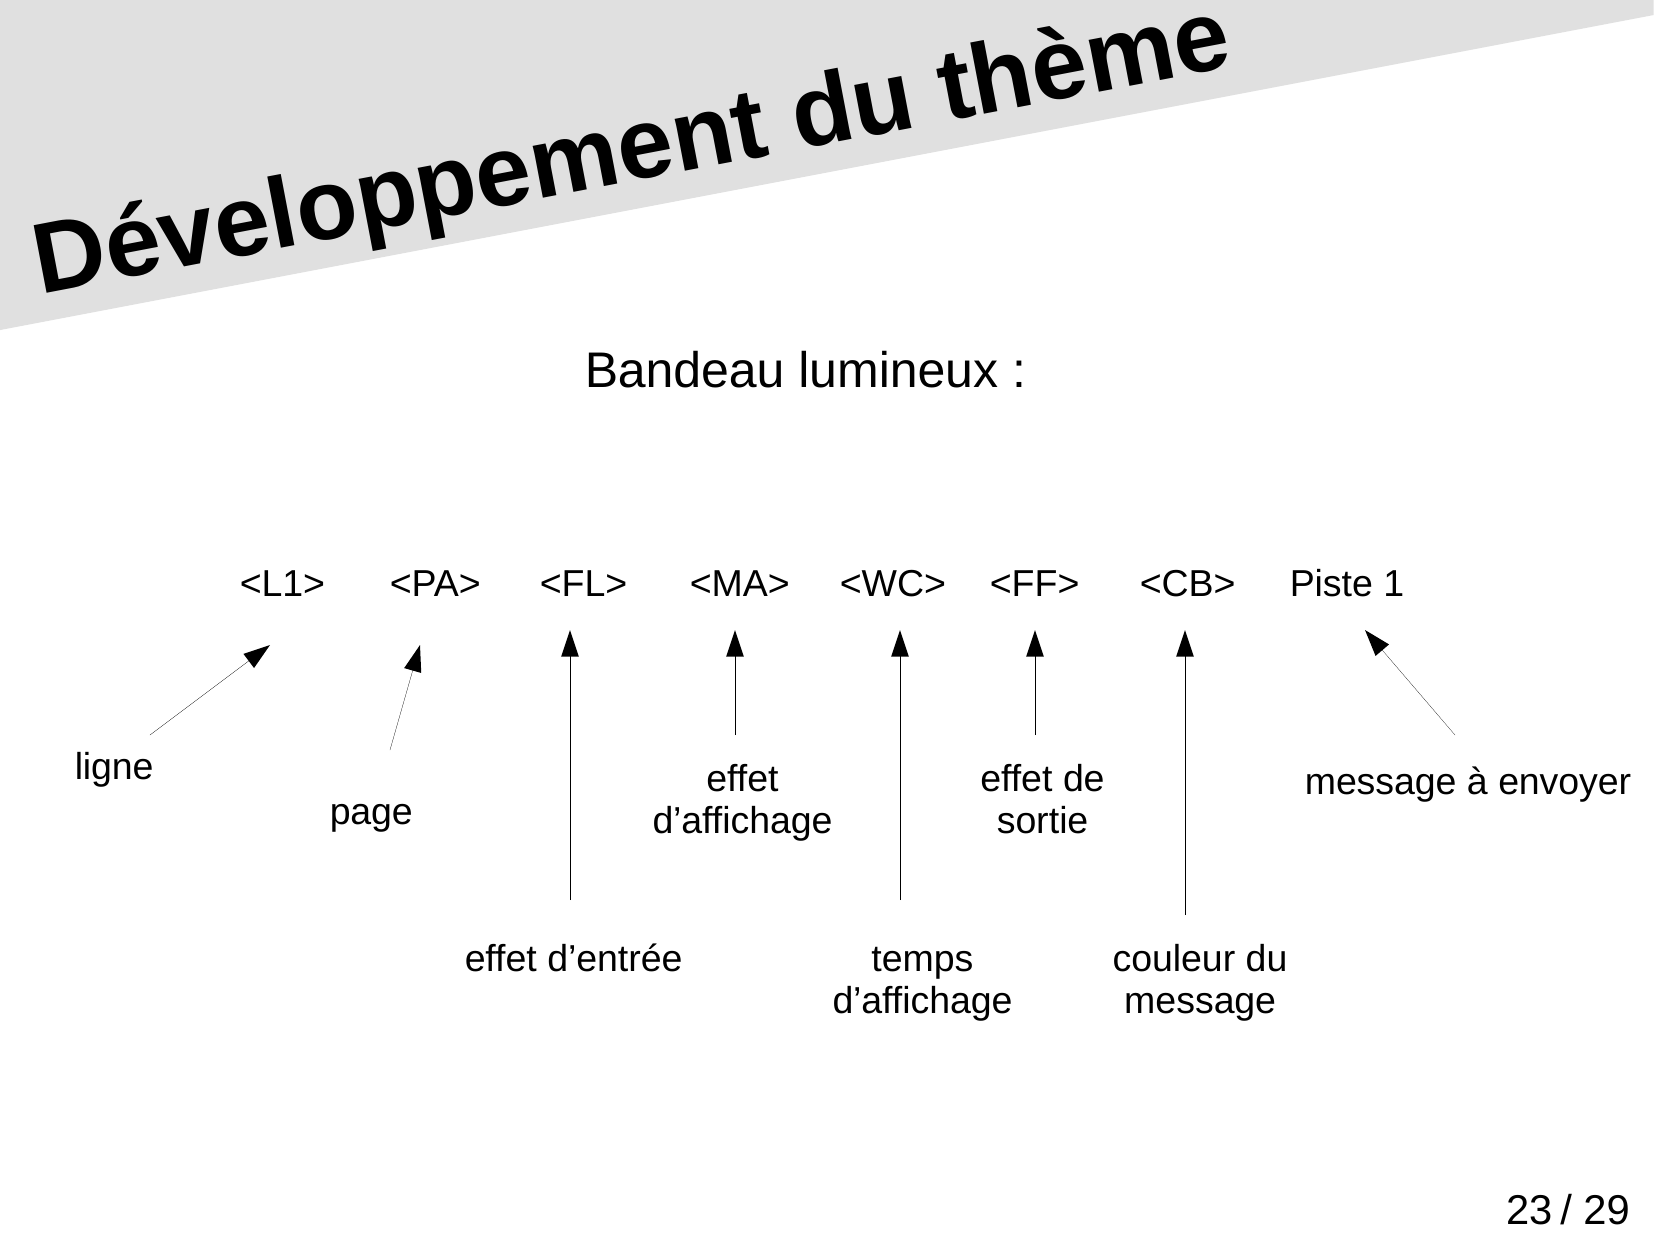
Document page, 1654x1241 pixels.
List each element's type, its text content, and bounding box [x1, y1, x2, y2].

text_box couleur du message [1065, 930, 1336, 1029]
text_box Bandeau lumineux : [570, 334, 1546, 406]
title Développement du thème [14, 0, 1516, 362]
text_box page [315, 783, 496, 841]
text_box effet d’entrée [450, 930, 736, 1029]
text_box temps d’affichage [780, 930, 1065, 1029]
text_box ligne [60, 738, 286, 796]
text_box message à envoyer [1290, 753, 1654, 811]
text_box effet de sortie [945, 750, 1141, 849]
text_box <L1> <PA> <FL> <MA> <WC> <FF> <CB> Piste 1 [225, 555, 1456, 612]
text_box effet d’affichage [615, 750, 871, 849]
